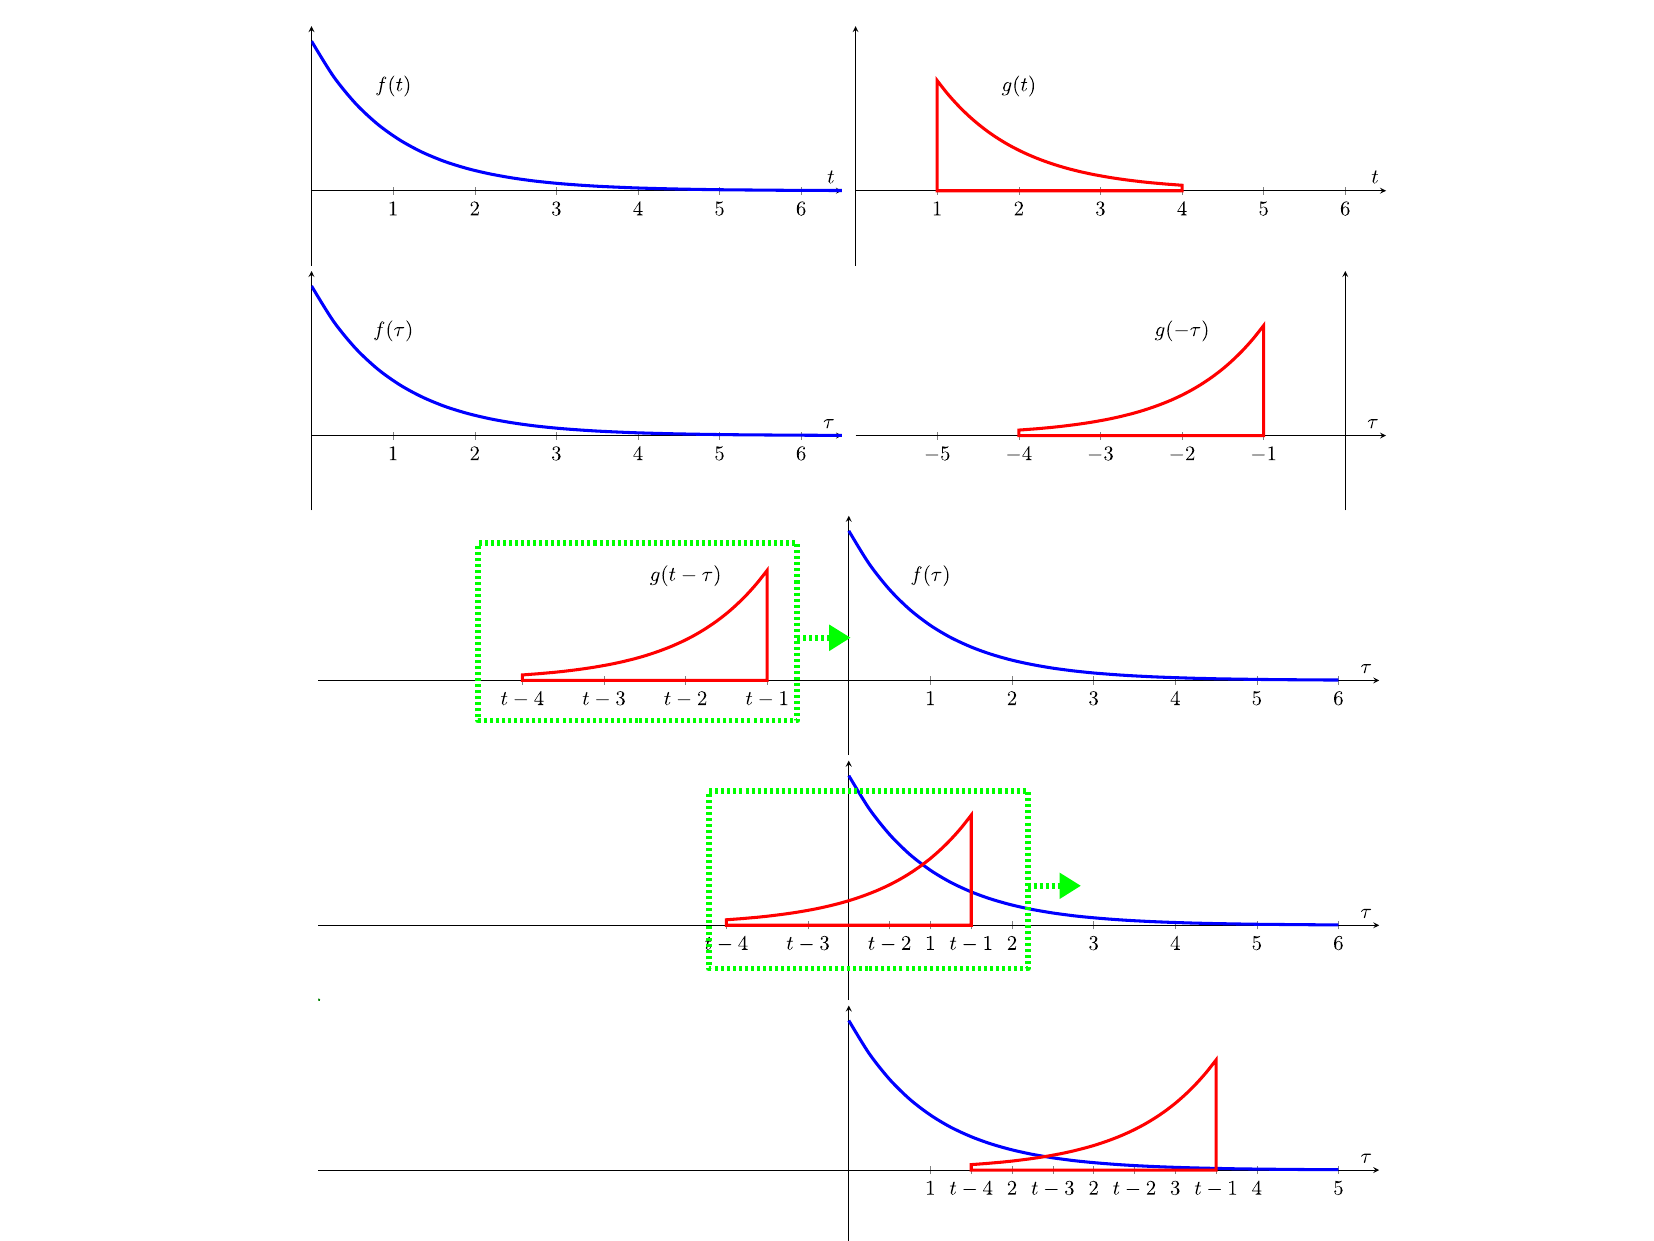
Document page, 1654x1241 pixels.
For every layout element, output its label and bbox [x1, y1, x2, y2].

picture [300, 15, 1397, 1241]
